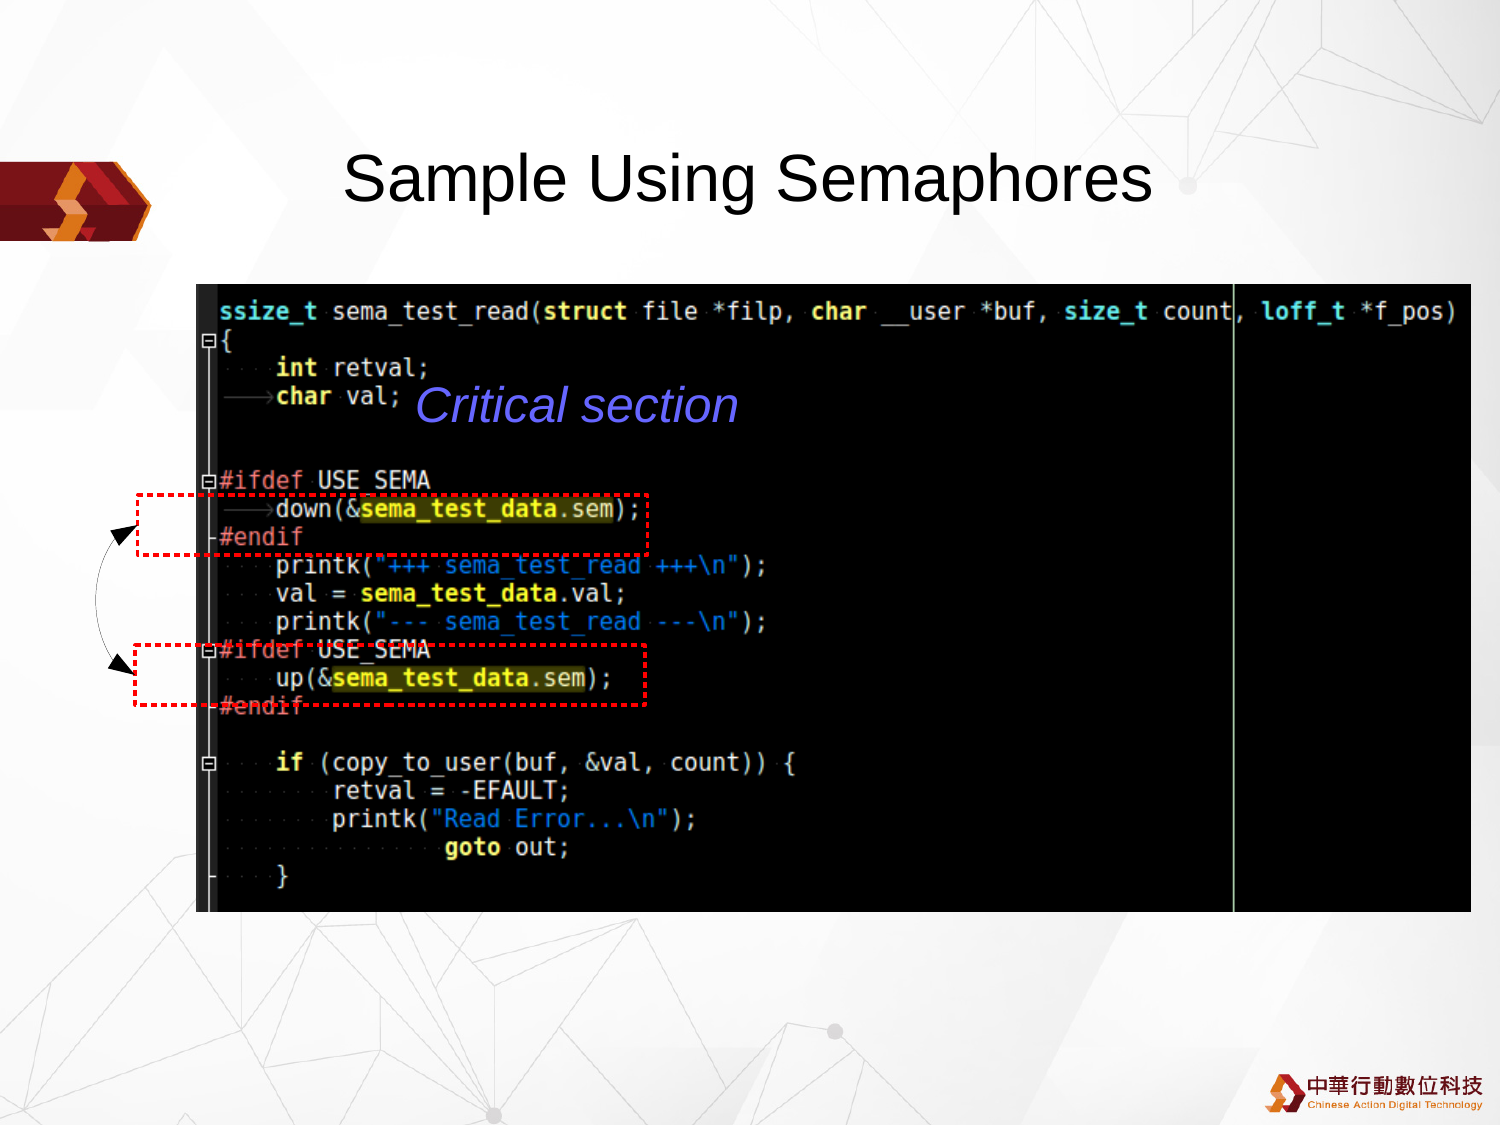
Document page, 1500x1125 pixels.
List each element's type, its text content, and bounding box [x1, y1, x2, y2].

title Sample Using Semaphores [107, 101, 1367, 255]
text_box Critical section [343, 377, 841, 451]
picture [0, 0, 1500, 1125]
